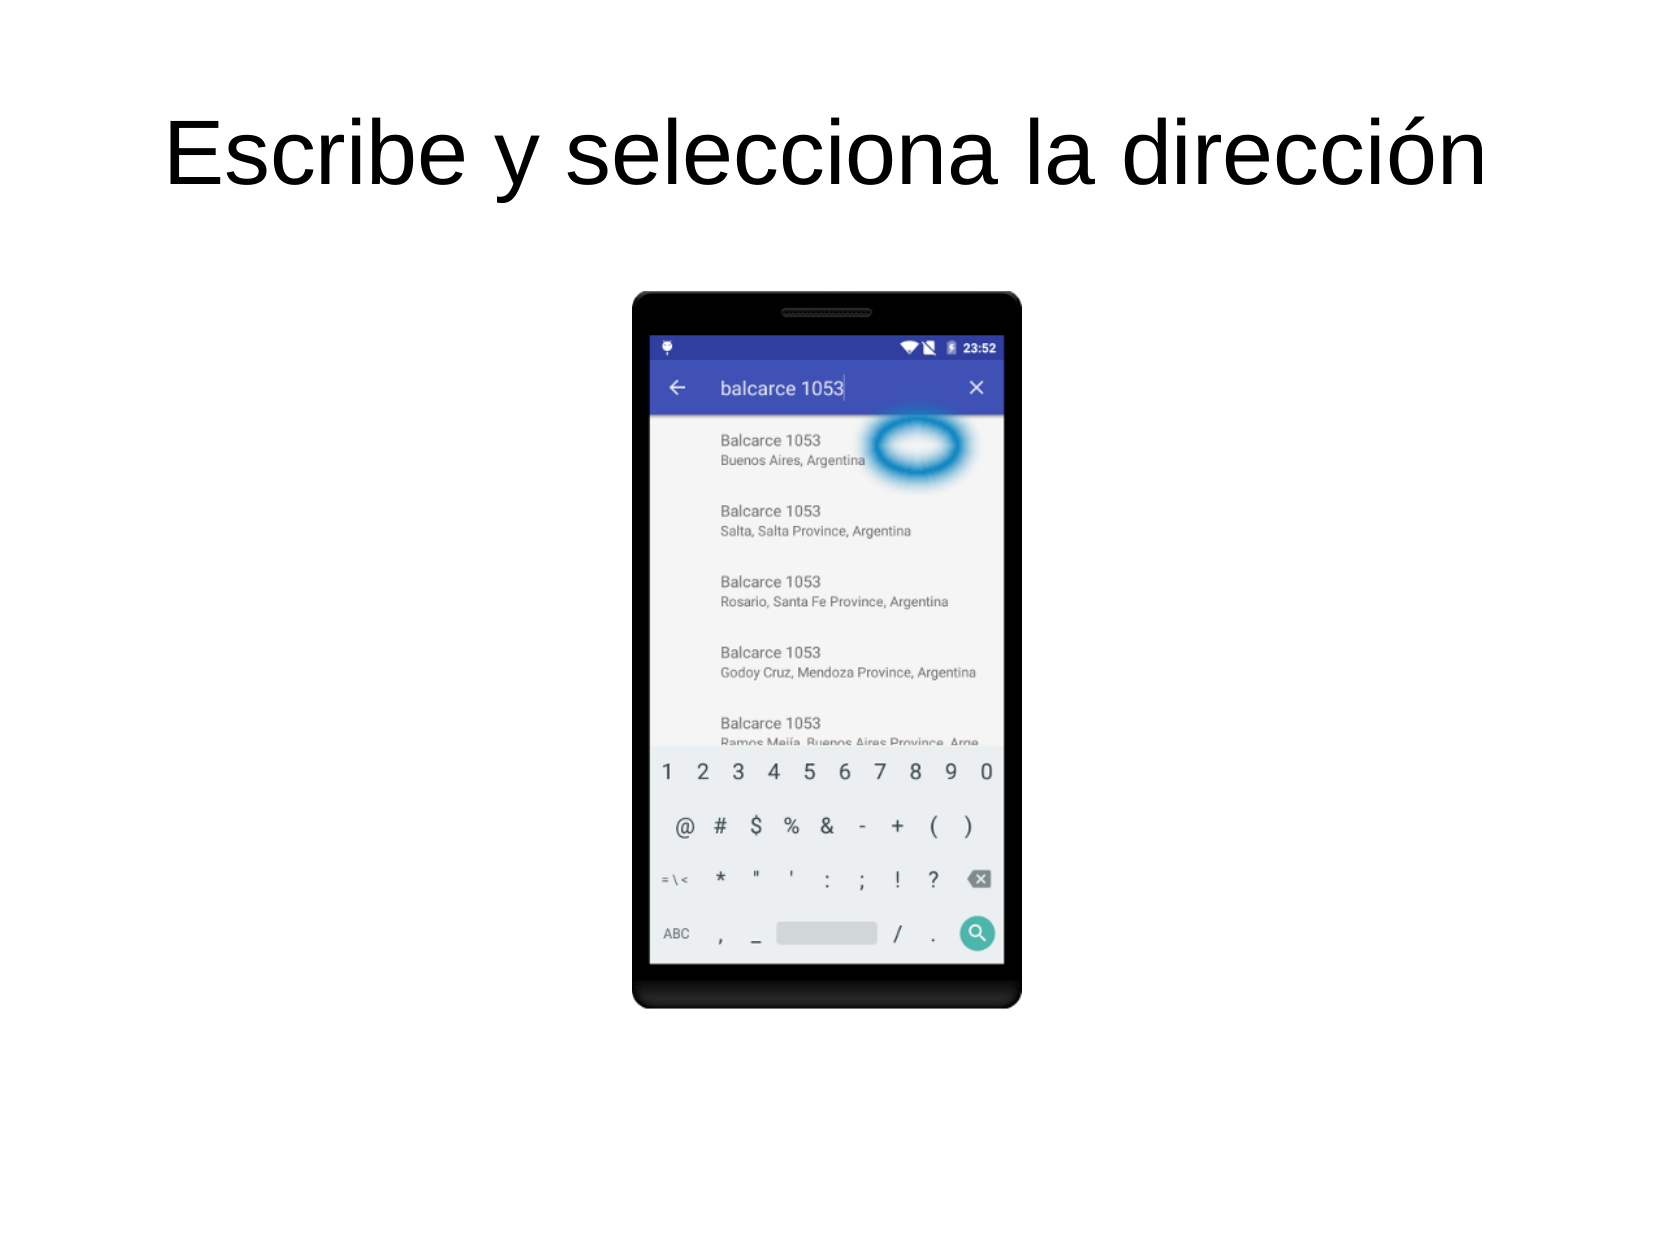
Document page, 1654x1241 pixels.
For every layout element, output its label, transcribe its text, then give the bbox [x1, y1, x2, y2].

title Escribe y selecciona la dirección [82, 49, 1571, 257]
picture [632, 290, 1022, 1010]
